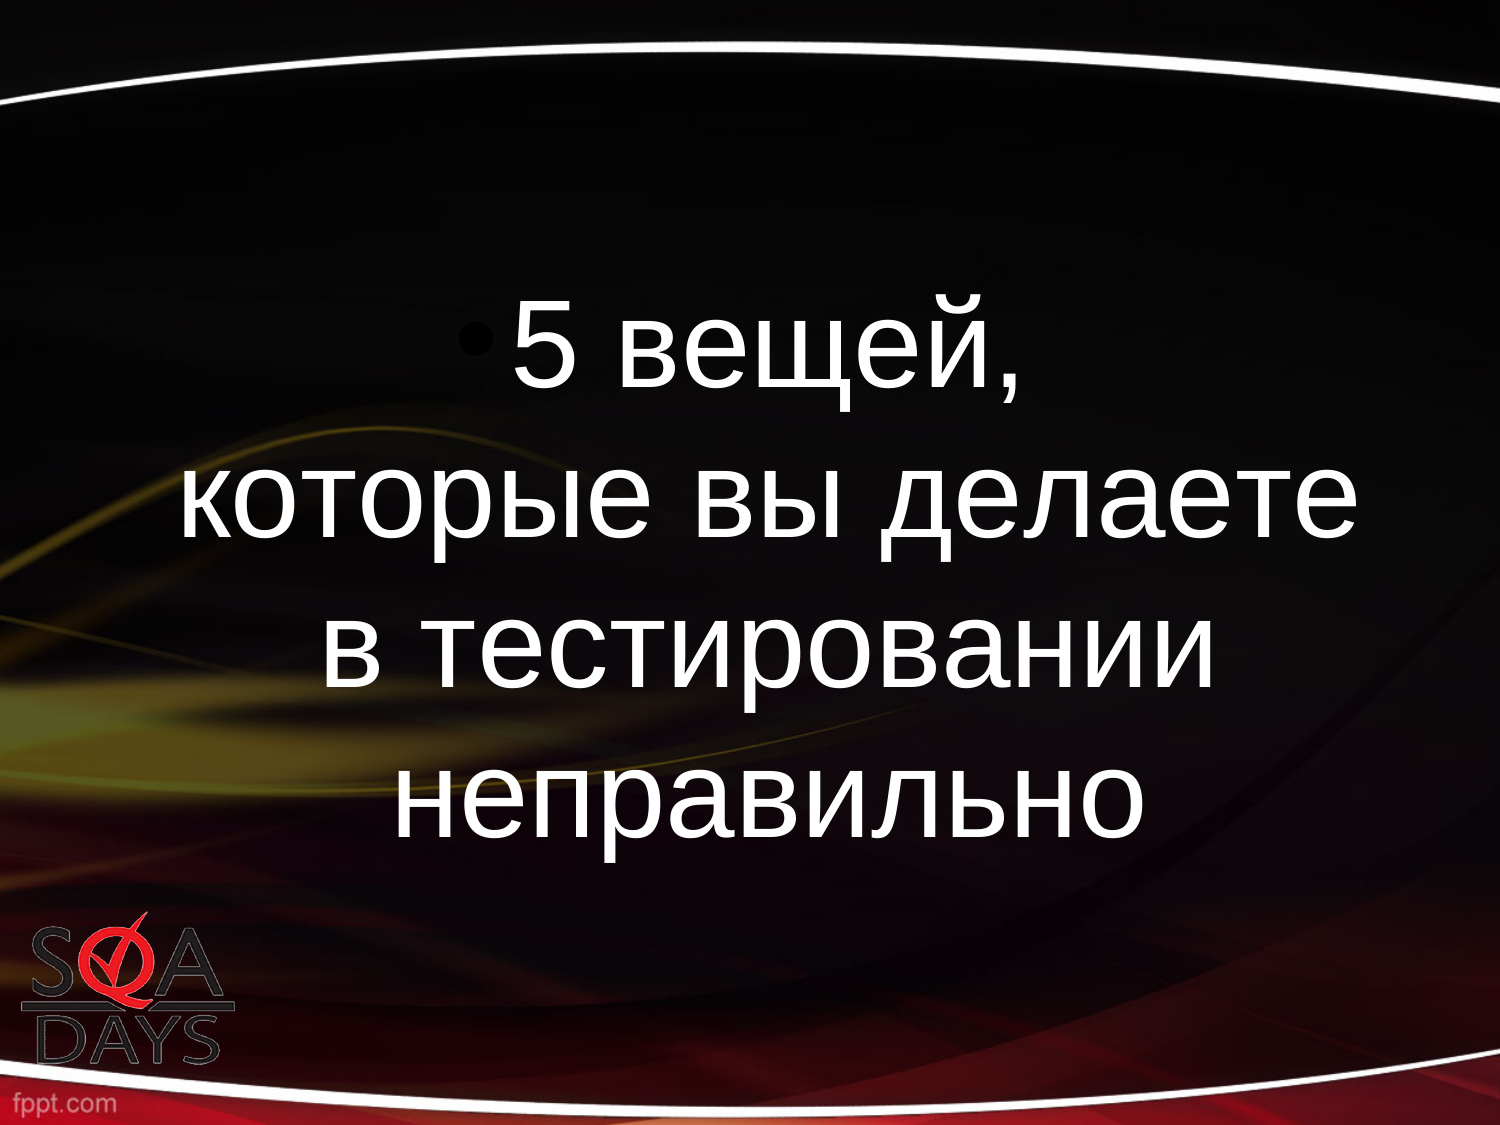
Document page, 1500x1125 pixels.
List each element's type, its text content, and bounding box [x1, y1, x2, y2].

picture [0, 0, 1500, 1125]
list 5 вещей, которые вы делаете в тестировании неправильно [105, 254, 1396, 901]
